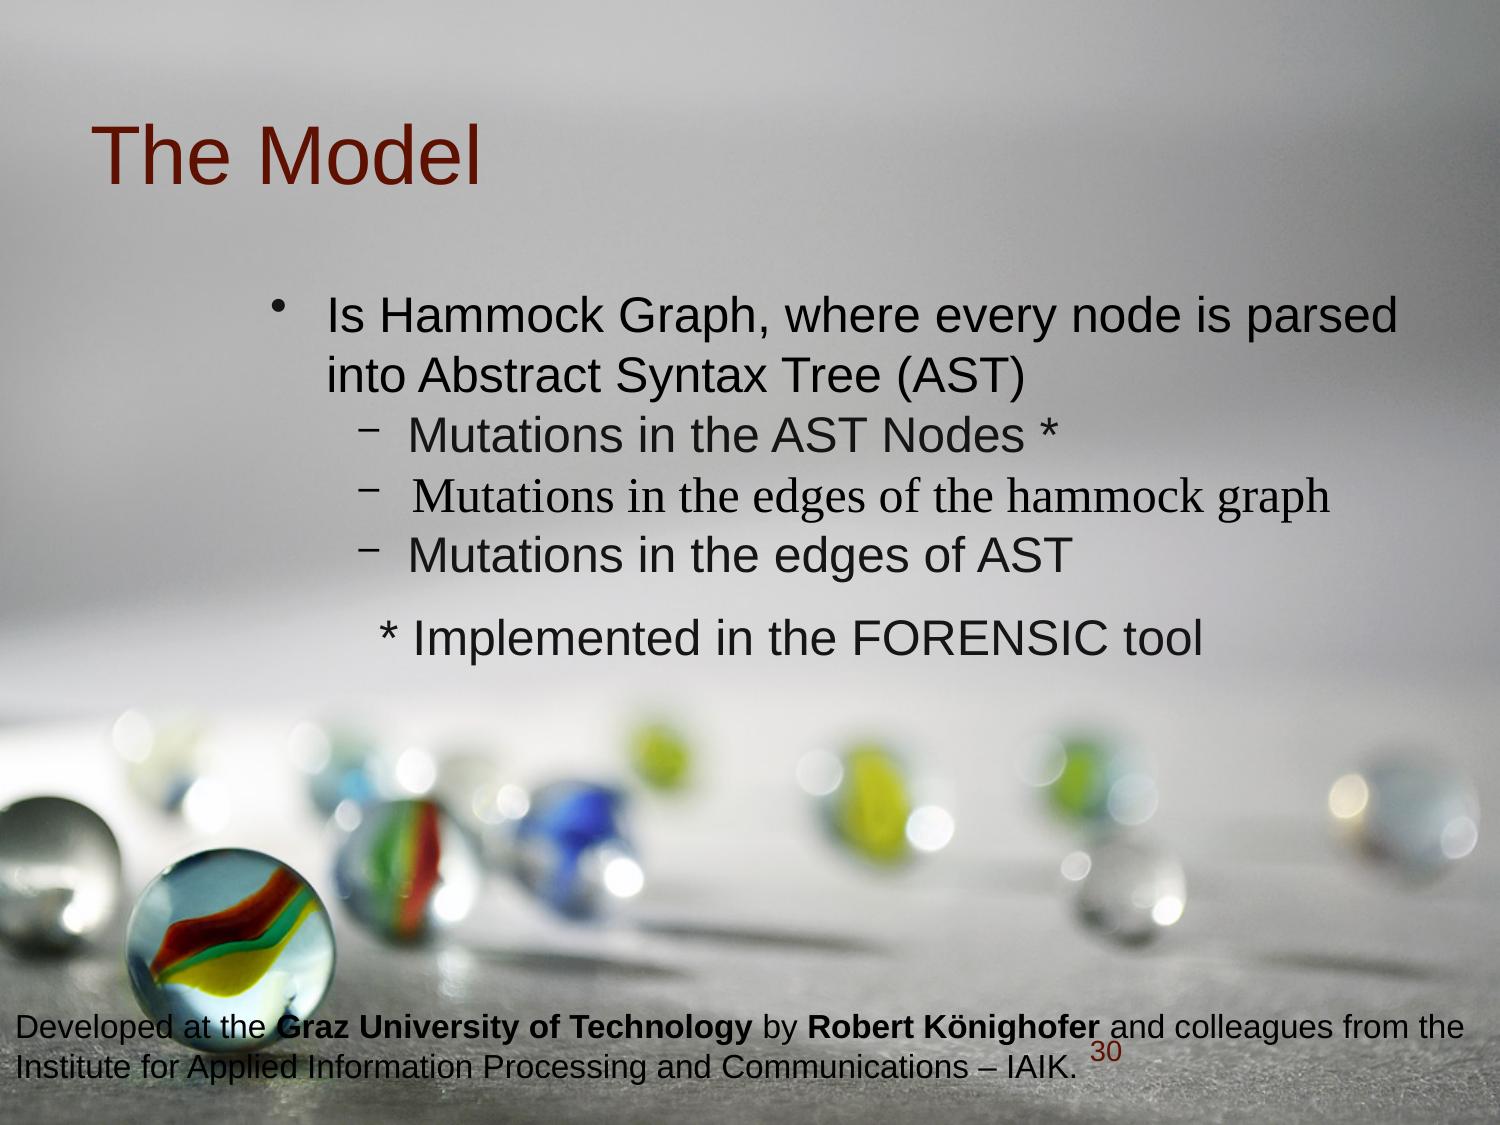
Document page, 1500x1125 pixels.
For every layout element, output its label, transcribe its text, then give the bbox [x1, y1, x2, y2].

picture [0, 0, 1500, 1125]
title The Model [75, 57, 1425, 245]
list Is Hammock Graph, where every node is parsed into Abstract Syntax Tree (AST) Mutations in the AST Nodes * Mutations in the edges of the hammock graph Mutations in the edges of AST * Implemented in the FORENSIC tool [255, 274, 1425, 721]
text_box Developed at the Graz University of Technology by Robert Könighofer and colleagues from the Institute for Applied Information Processing and Communications – IAIK. [15, 1005, 1495, 1095]
